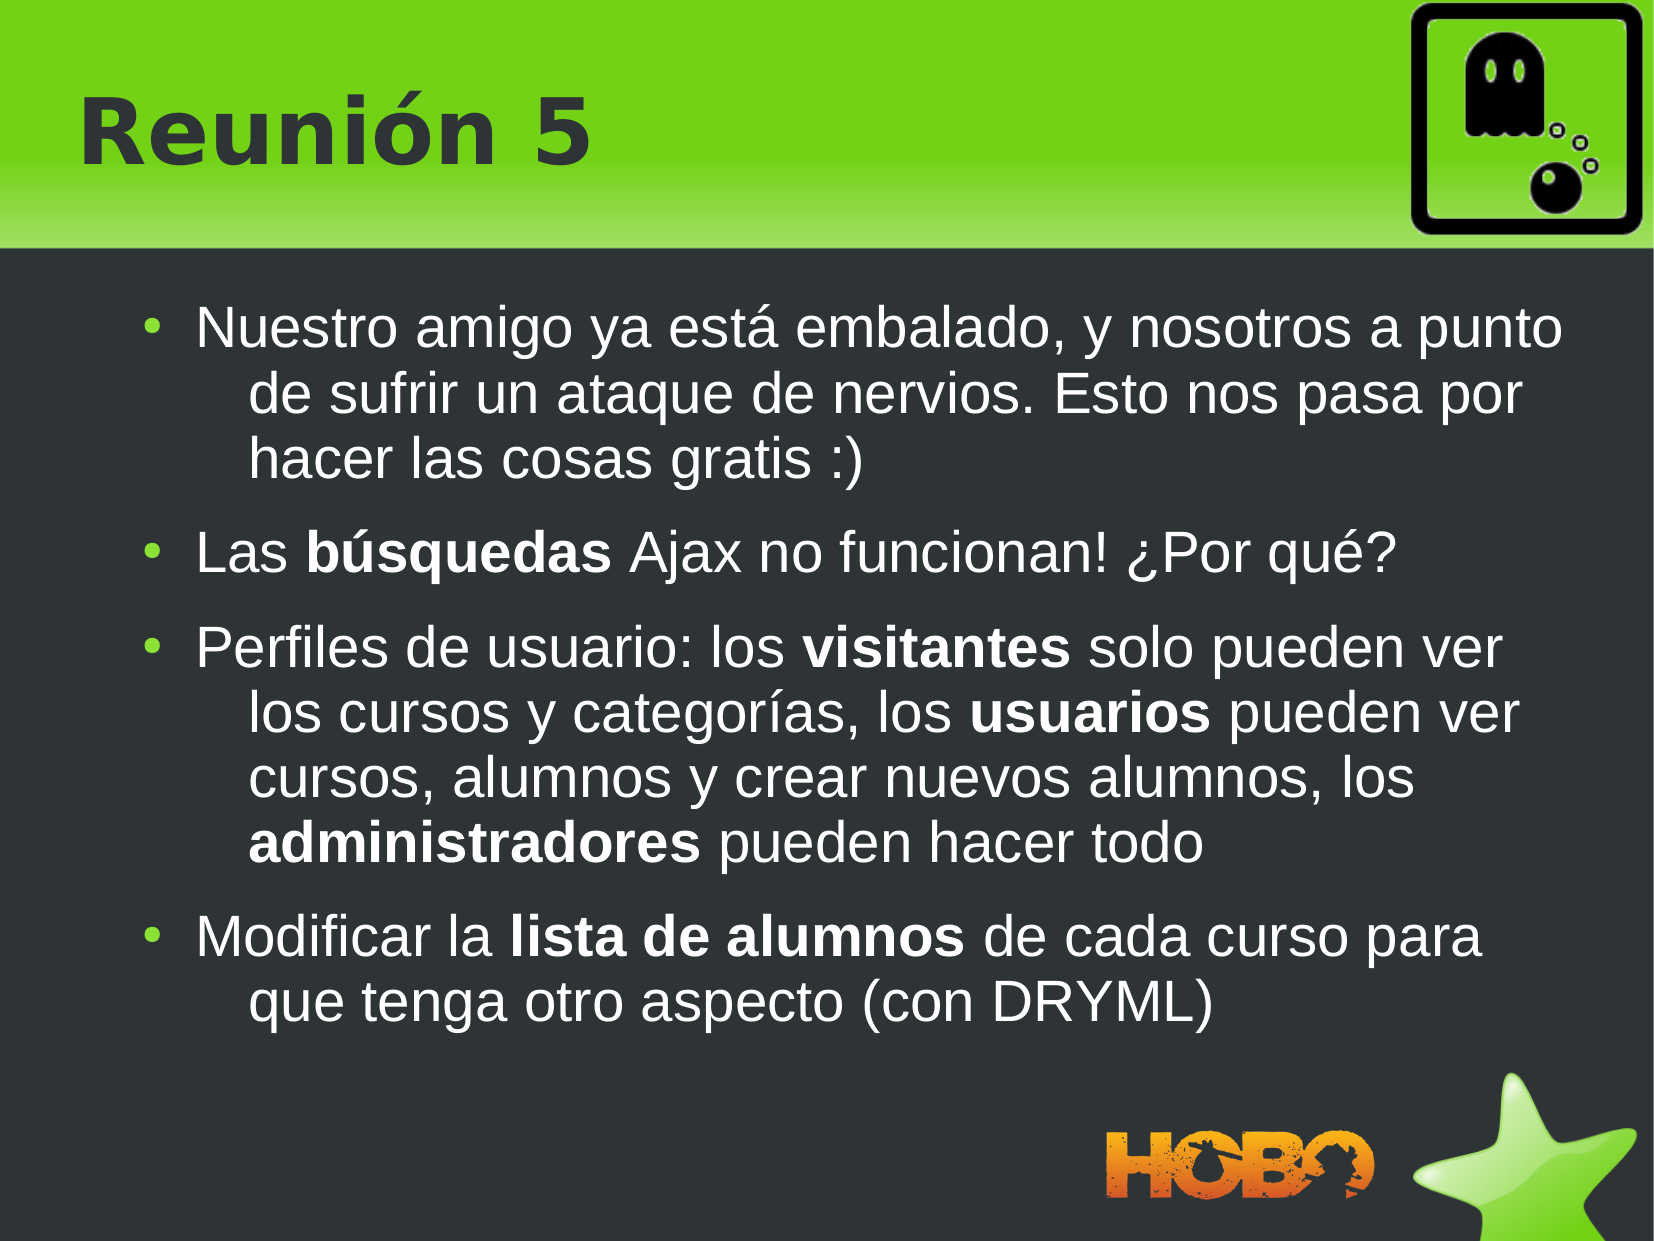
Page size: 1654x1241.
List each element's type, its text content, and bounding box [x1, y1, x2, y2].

picture [0, 0, 1654, 1241]
list Nuestro amigo ya está embalado, y nosotros a punto de sufrir un ataque de nervios. Esto nos pasa por hacer las cosas gratis :) Las búsquedas Ajax no funcionan! ¿Por qué? Perfiles de usuario: los visitantes solo pueden ver los cursos y categorías, los usuarios pueden ver cursos, alumnos y crear nuevos alumnos, los administradores pueden hacer todo Modificar la lista de alumnos de cada curso para que tenga otro aspecto (con DRYML) [106, 295, 1595, 1123]
title Reunión 5 [76, 36, 1565, 229]
